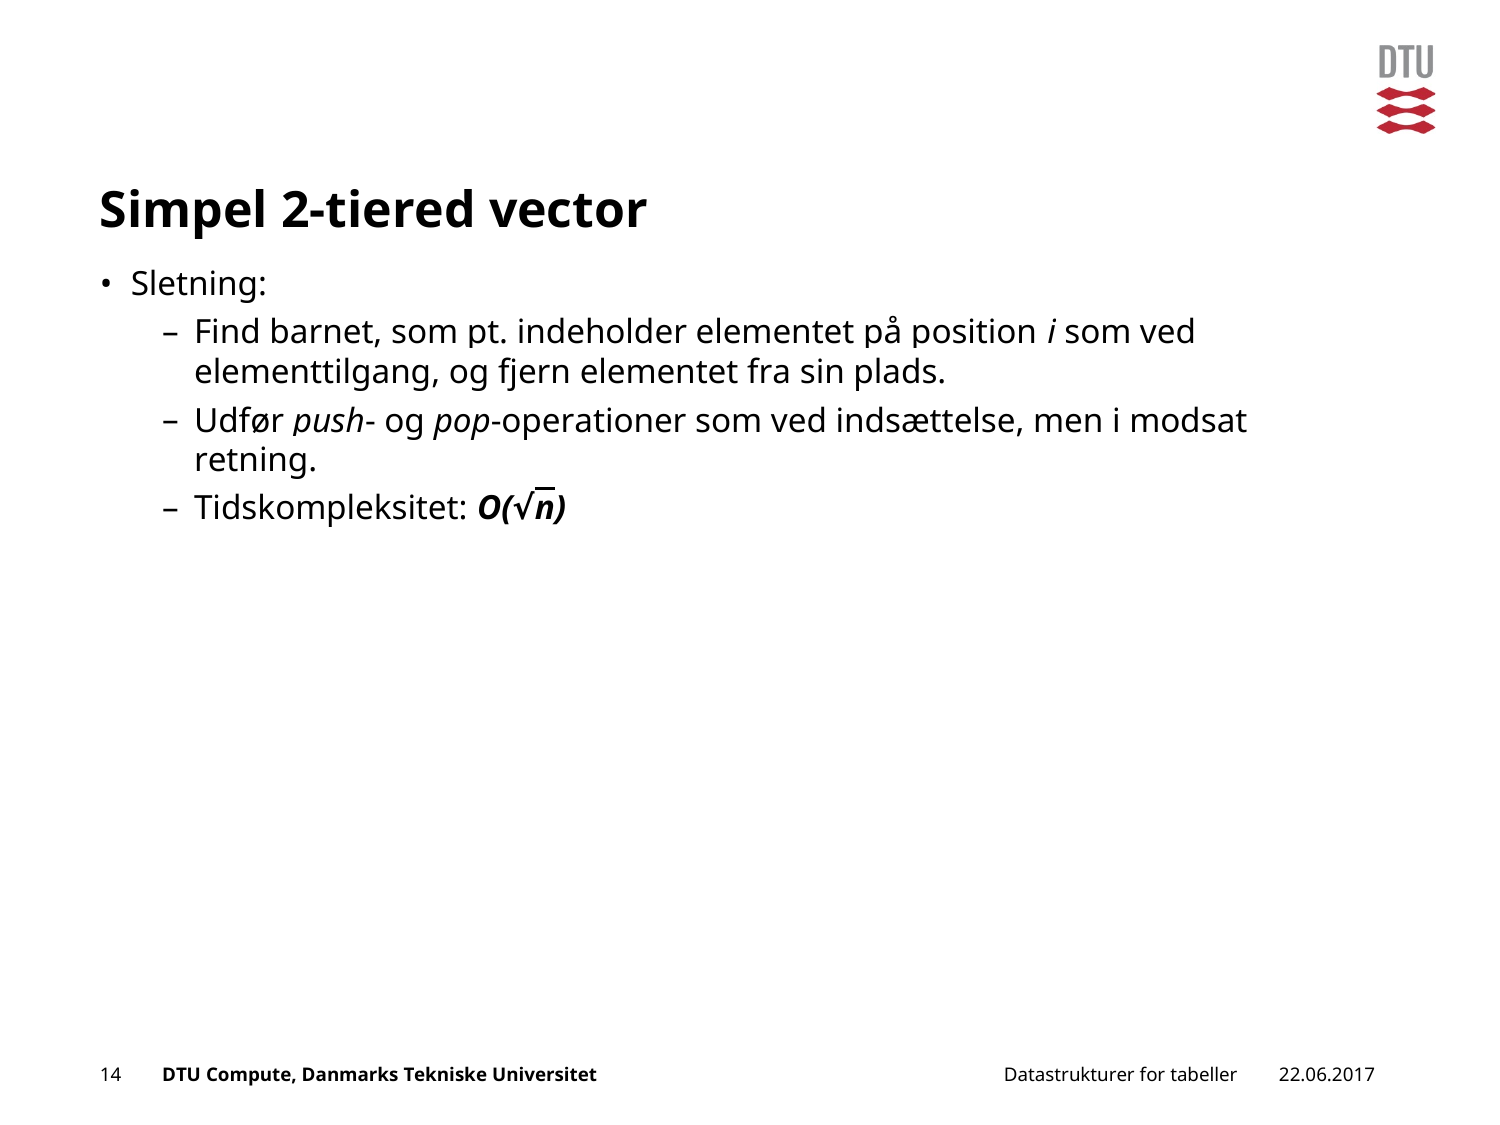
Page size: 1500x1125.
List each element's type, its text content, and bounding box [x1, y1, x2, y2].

list Sletning: Find barnet, som pt. indeholder elementet på position i som ved elementtilgang, og fjern elementet fra sin plads. Udfør push- og pop-operationer som ved indsættelse, men i modsat retning. Tidskompleksitet: O(√n) [99, 262, 1375, 1012]
title Simpel 2-tiered vector [99, 49, 1375, 238]
picture [1356, 45, 1436, 134]
